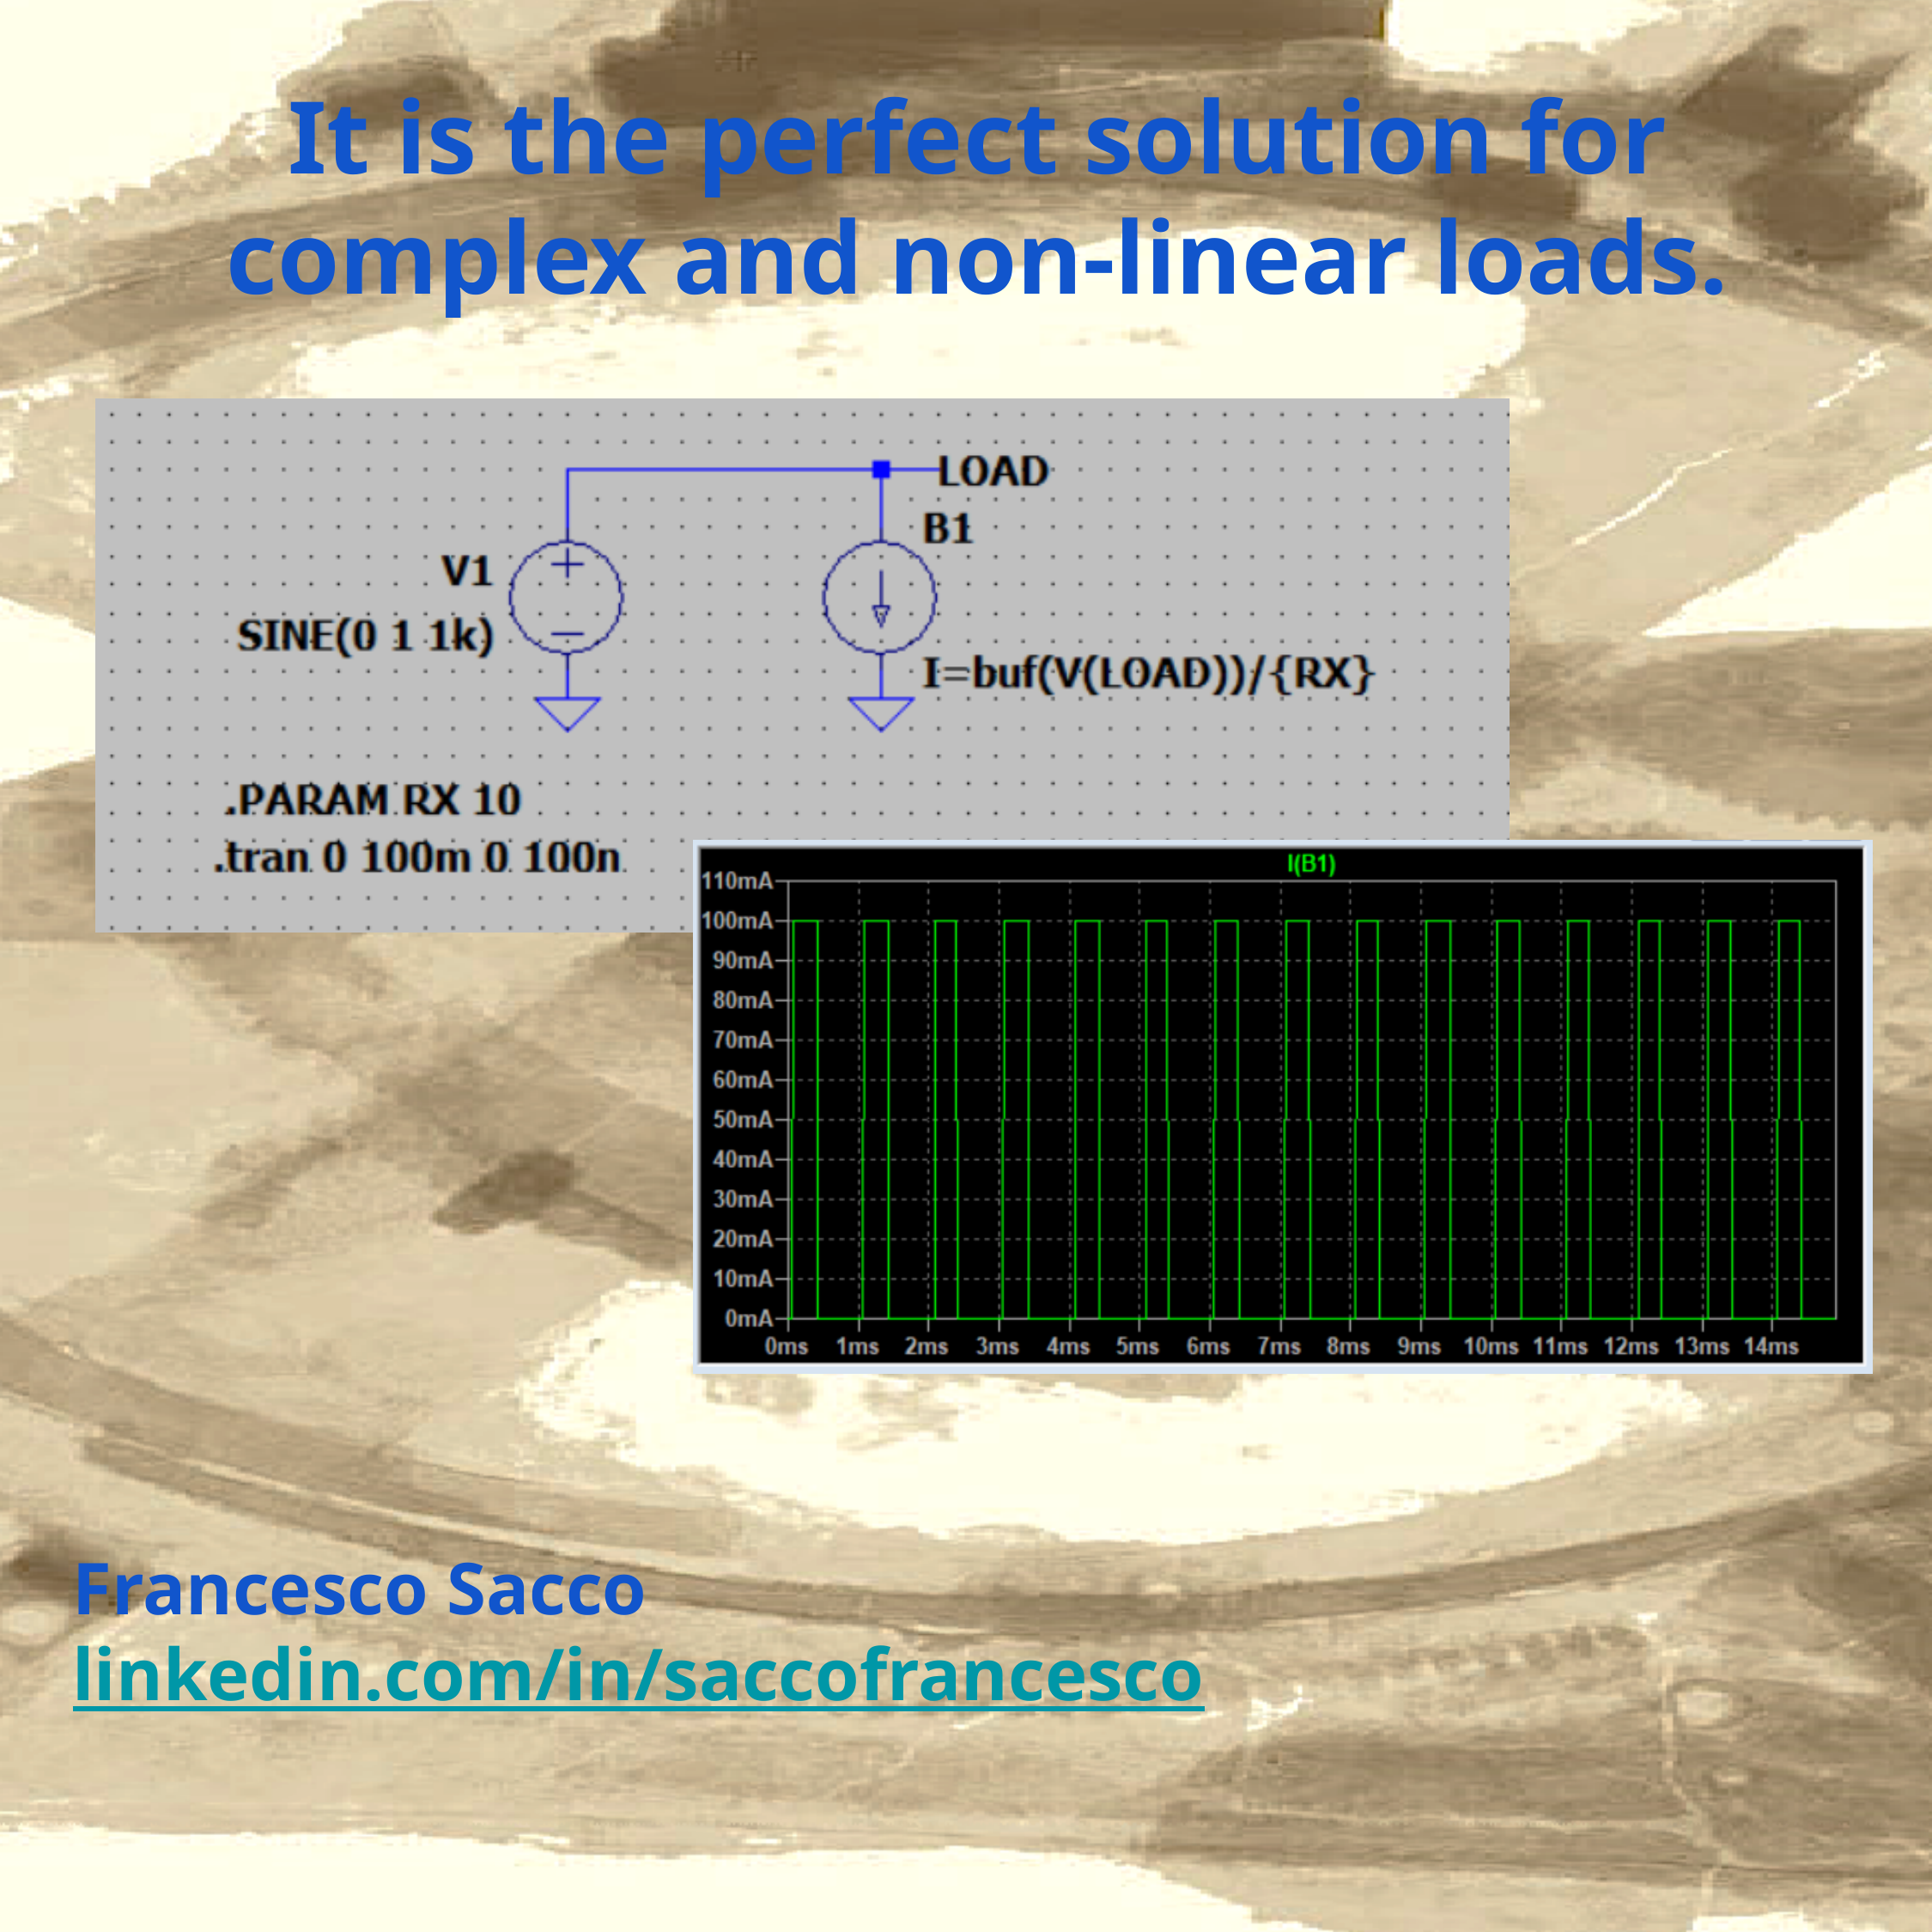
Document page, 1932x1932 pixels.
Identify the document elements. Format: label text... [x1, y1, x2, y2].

text_box Francesco Sacco linkedin.com/in/saccofrancesco [59, 1530, 1873, 1749]
text_box It is the perfect solution for complex and non-linear loads. [71, 60, 1884, 372]
picture [0, 0, 1932, 1932]
